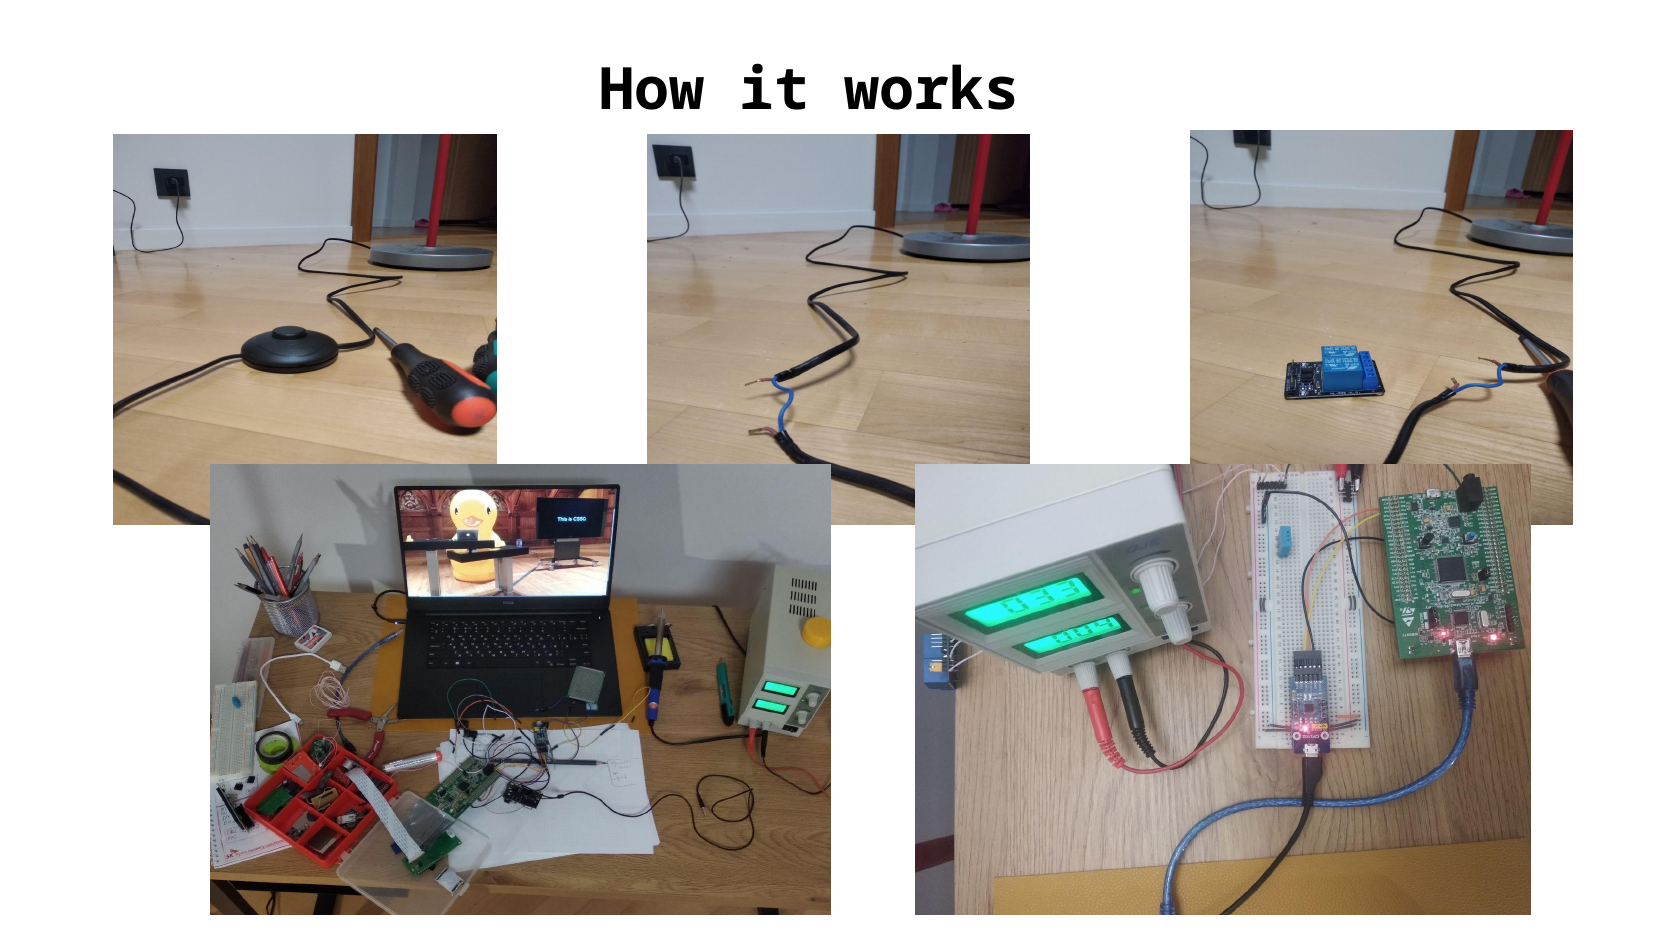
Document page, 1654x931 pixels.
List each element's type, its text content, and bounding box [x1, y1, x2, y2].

picture [113, 130, 1573, 916]
text_box How it works [585, 39, 1035, 121]
